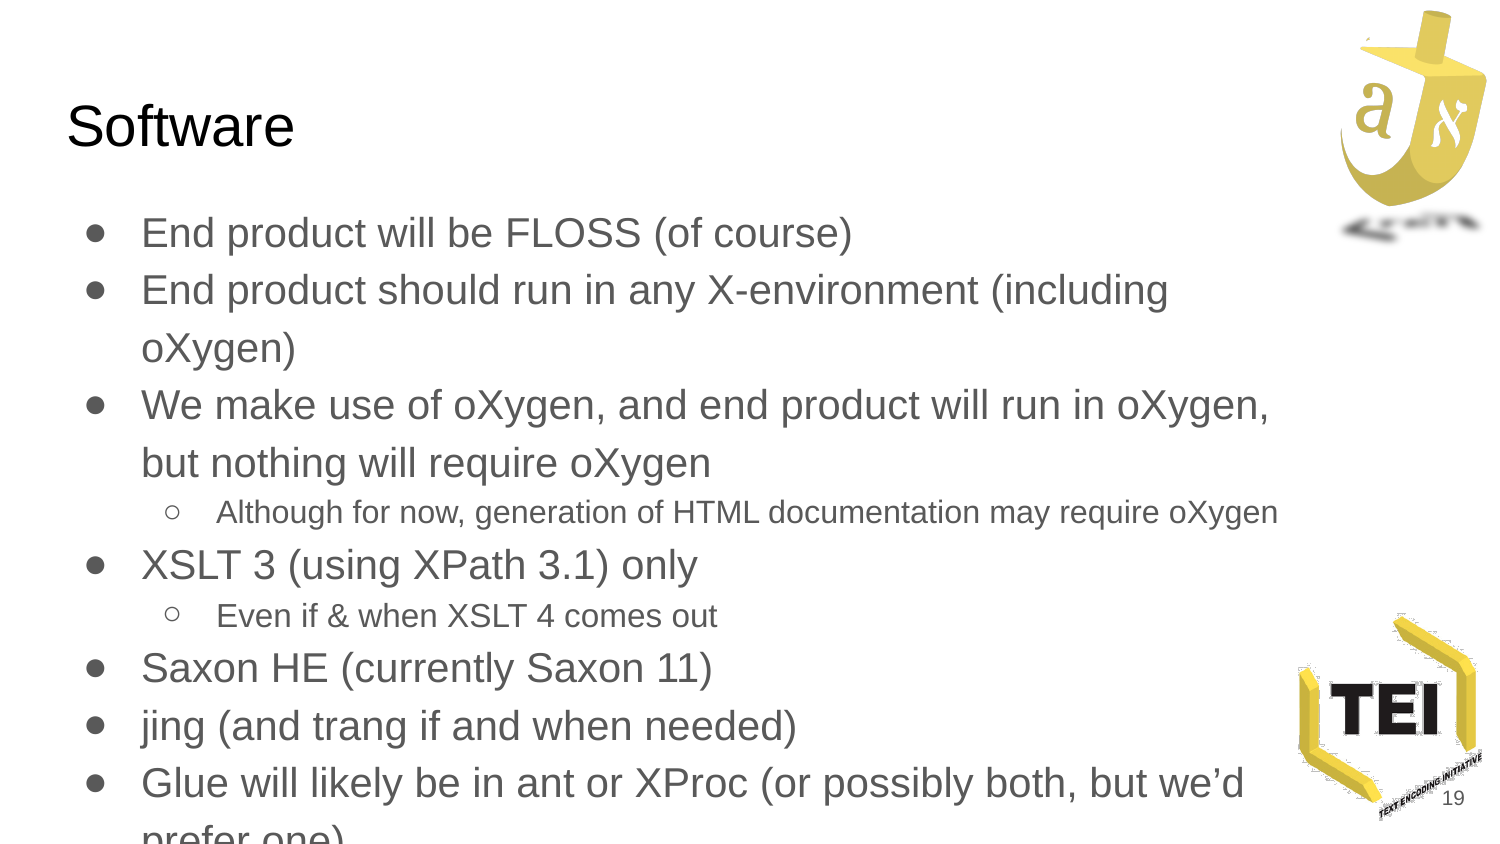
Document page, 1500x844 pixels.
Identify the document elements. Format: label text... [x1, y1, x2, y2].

picture [1324, 0, 1497, 250]
picture [1275, 604, 1500, 830]
slide_number <number> [1389, 764, 1480, 830]
title Software [51, 72, 1449, 167]
list End product will be FLOSS (of course) End product should run in any X-environment (including oXygen) We make use of oXygen, and end product will run in oXygen, but nothing will require oXygen Although for now, generation of HTML documentation may require oXygen XSLT 3 (using XPath 3.1) only Even if & when XSLT 4 comes out Saxon HE (currently Saxon 11) jing (and trang if and when needed) Glue will likely be in ant or XProc (or possibly both, but we’d prefer one) [51, 183, 1351, 744]
